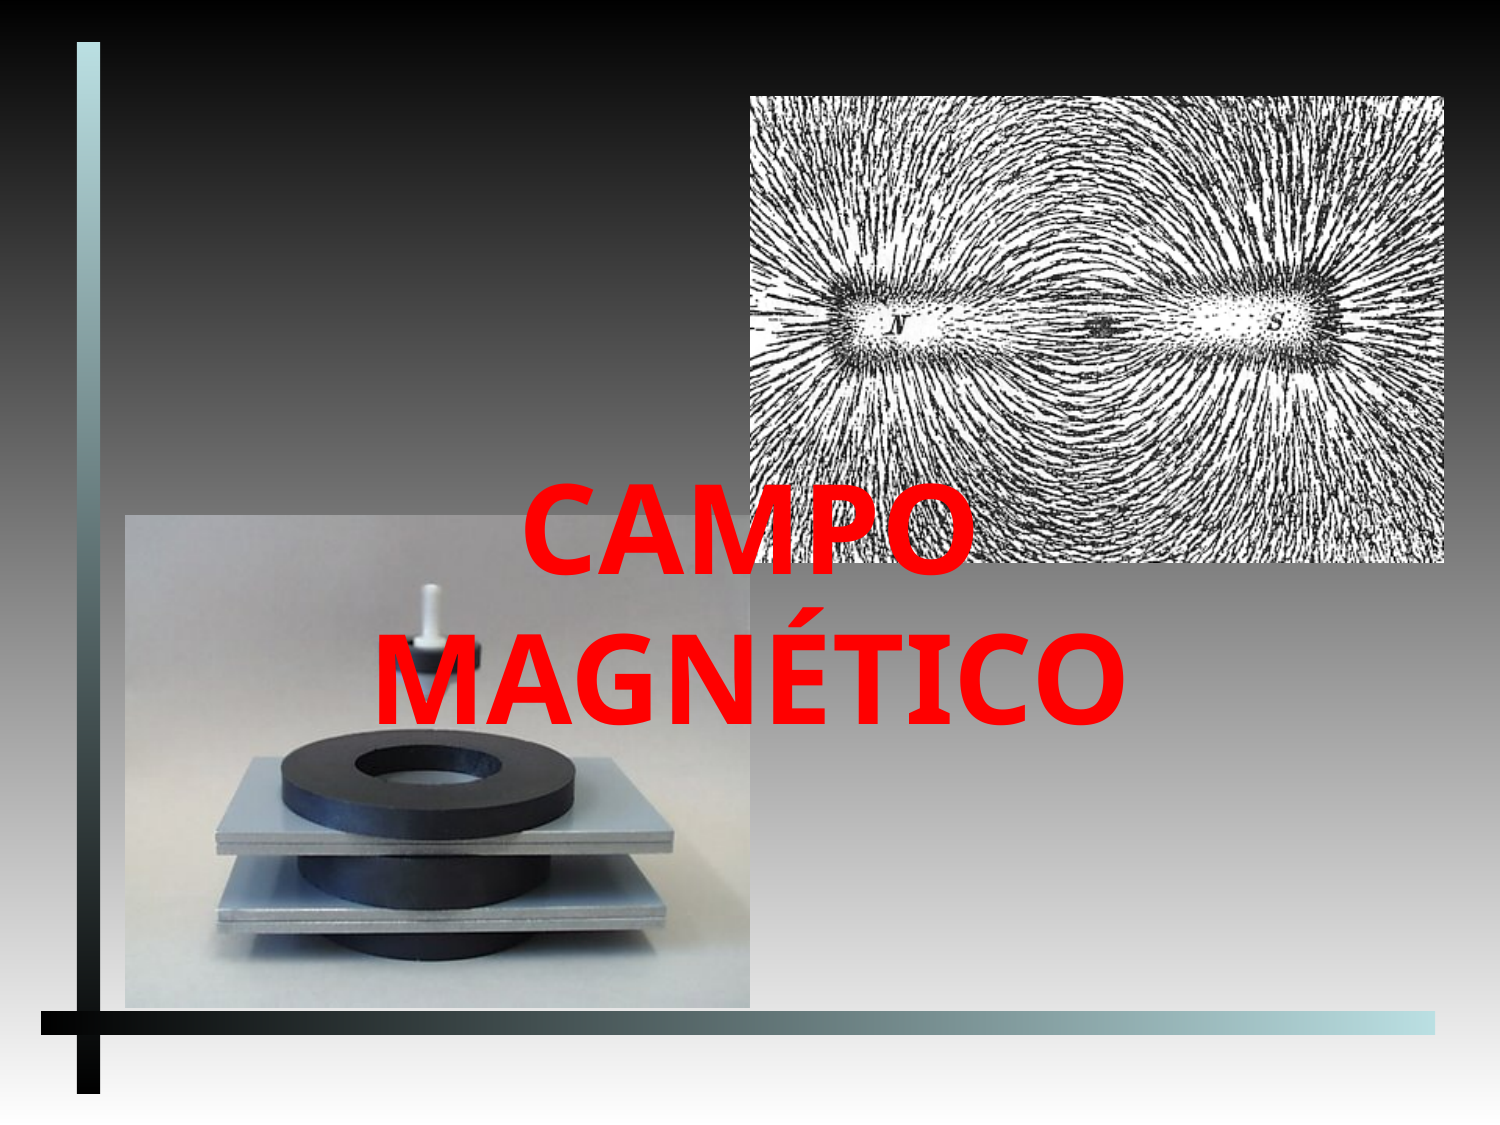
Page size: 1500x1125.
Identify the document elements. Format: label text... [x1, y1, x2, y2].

picture [125, 683, 750, 1008]
picture [750, 96, 1444, 563]
picture [518, 683, 541, 687]
picture [597, 683, 632, 709]
title CAMPO MAGNÉTICO [112, 441, 1388, 683]
picture [724, 683, 735, 701]
picture [420, 683, 433, 703]
